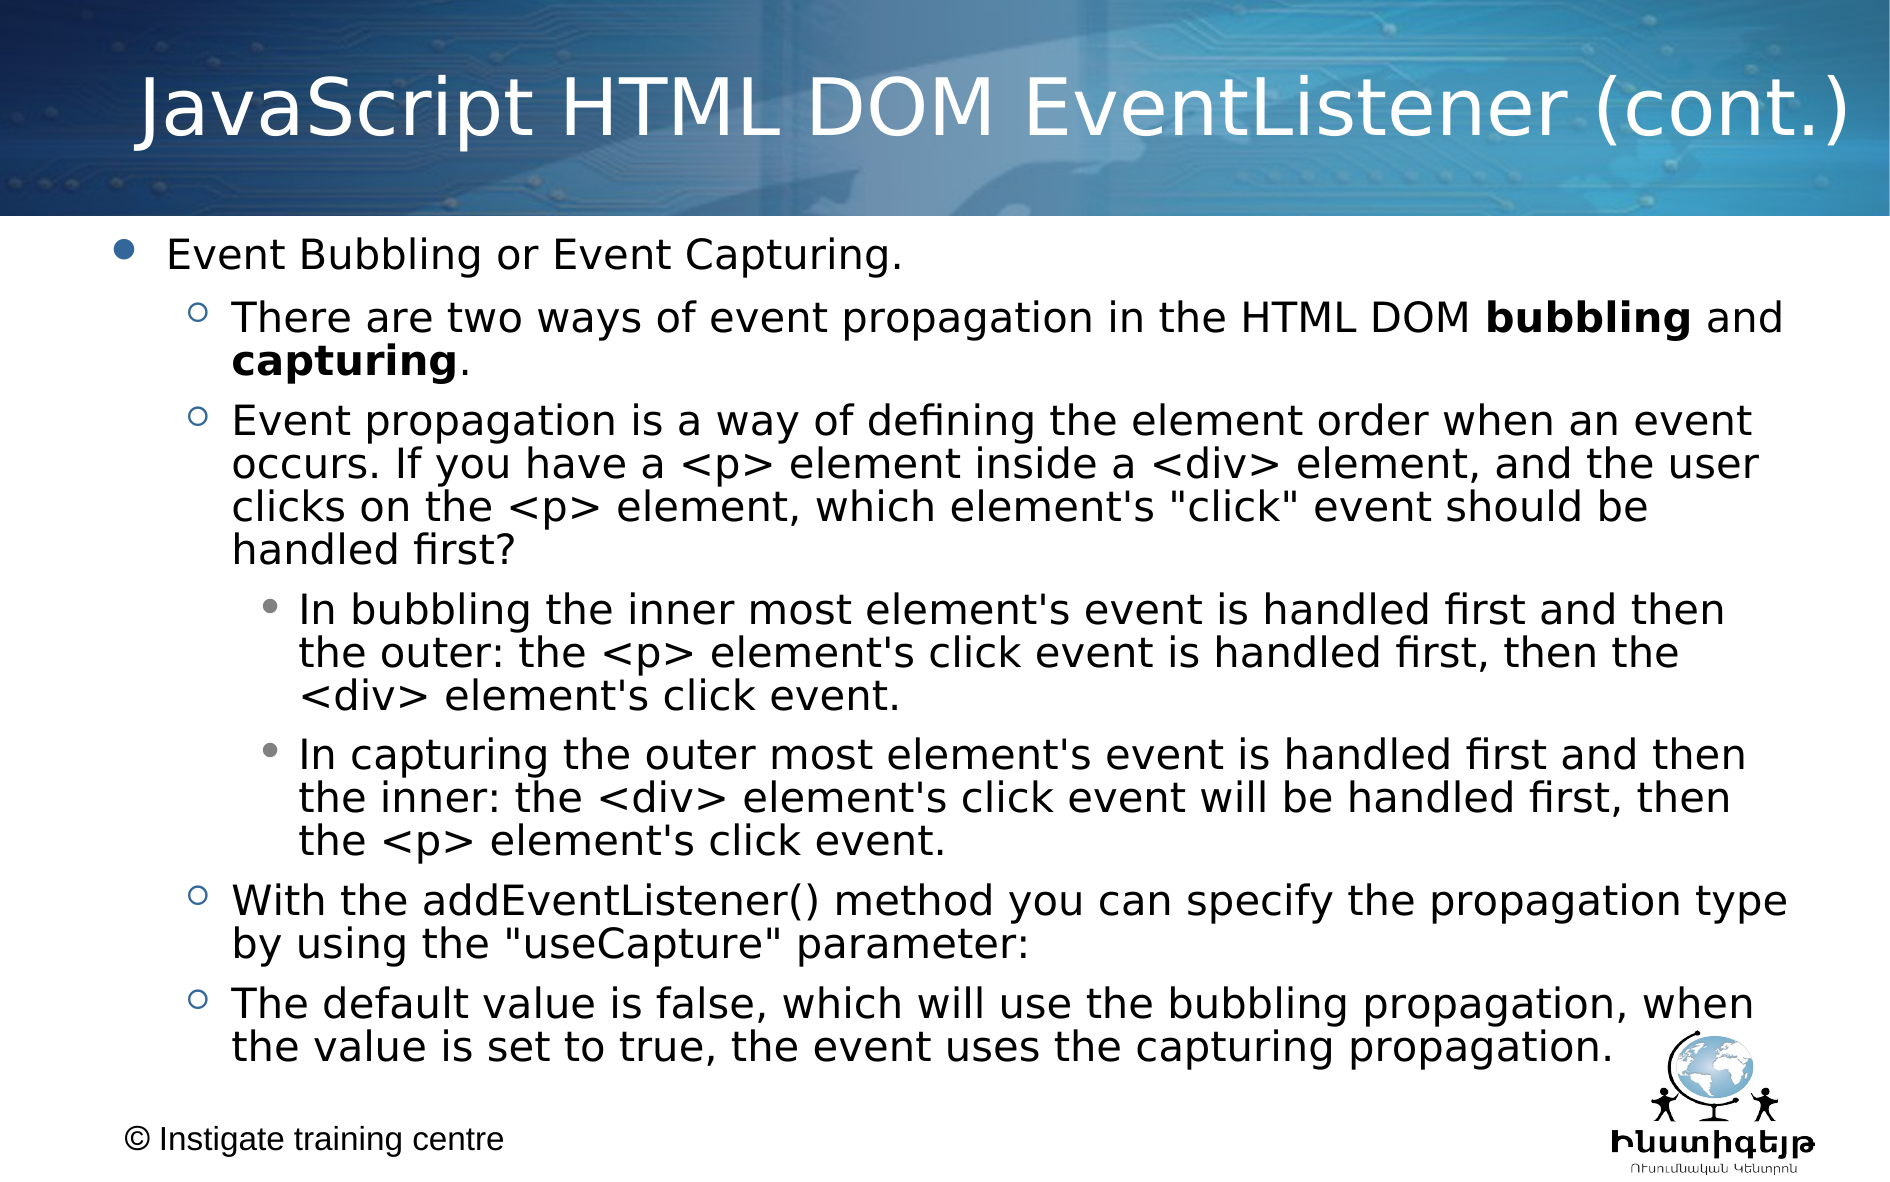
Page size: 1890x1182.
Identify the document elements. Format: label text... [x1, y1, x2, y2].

text_box JavaScript HTML DOM EventListener (cont.) [138, 82, 1890, 94]
list Event Bubbling or Event Capturing. There are two ways of event propagation in the HTML DOM bubbling and capturing. Event propagation is a way of defining the element order when an event occurs. If you have a <p> element inside a <div> element, and the user clicks on the <p> element, which element's "click" event should be handled first? In bubbling the inner most element's event is handled first and then the outer: the <p> element's click event is handled first, then the <div> element's click event. In capturing the outer most element's event is handled first and then the inner: the <div> element's click event will be handled first, then the <p> element's click event. With the addEventListener() method you can specify the propagation type by using the "useCapture" parameter: The default value is false, which will use the bubbling propagation, when the value is set to true, the event uses the capturing propagation. [110, 235, 1801, 260]
picture [1612, 1030, 1815, 1175]
picture [0, 0, 1890, 216]
